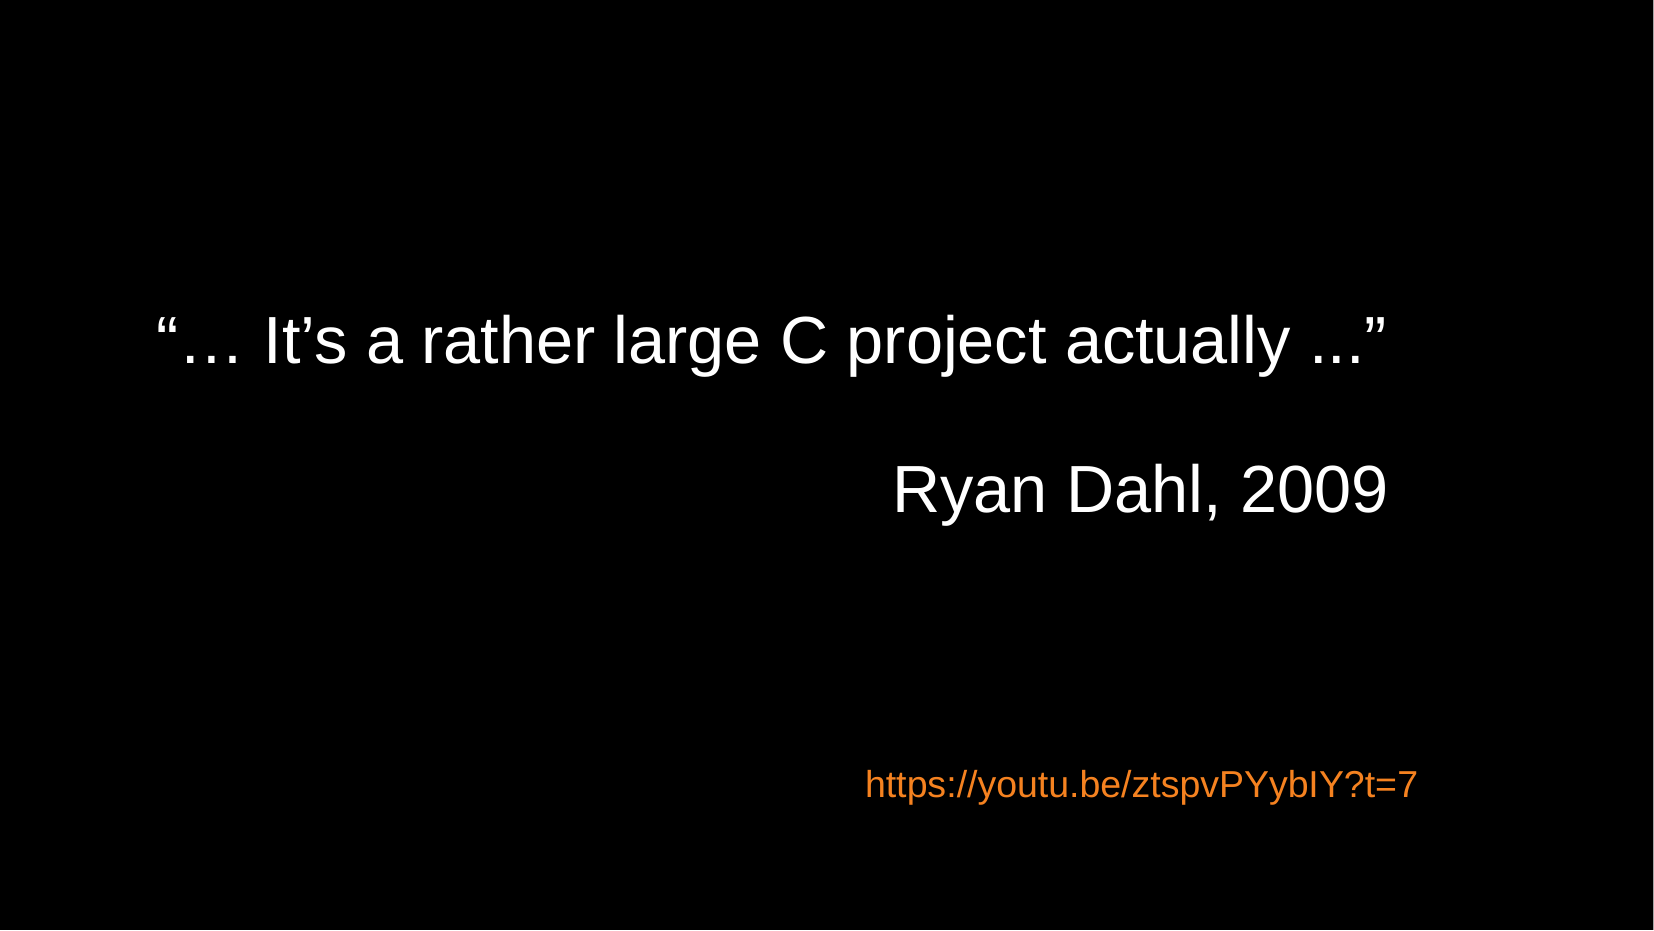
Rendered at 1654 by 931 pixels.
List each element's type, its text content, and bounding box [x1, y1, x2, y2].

text_box https://youtu.be/ztspvPYybIY?t=7 [850, 755, 1540, 826]
text_box “… It’s a rather large C project actually ...” Ryan Dahl, 2009 [141, 295, 1512, 563]
